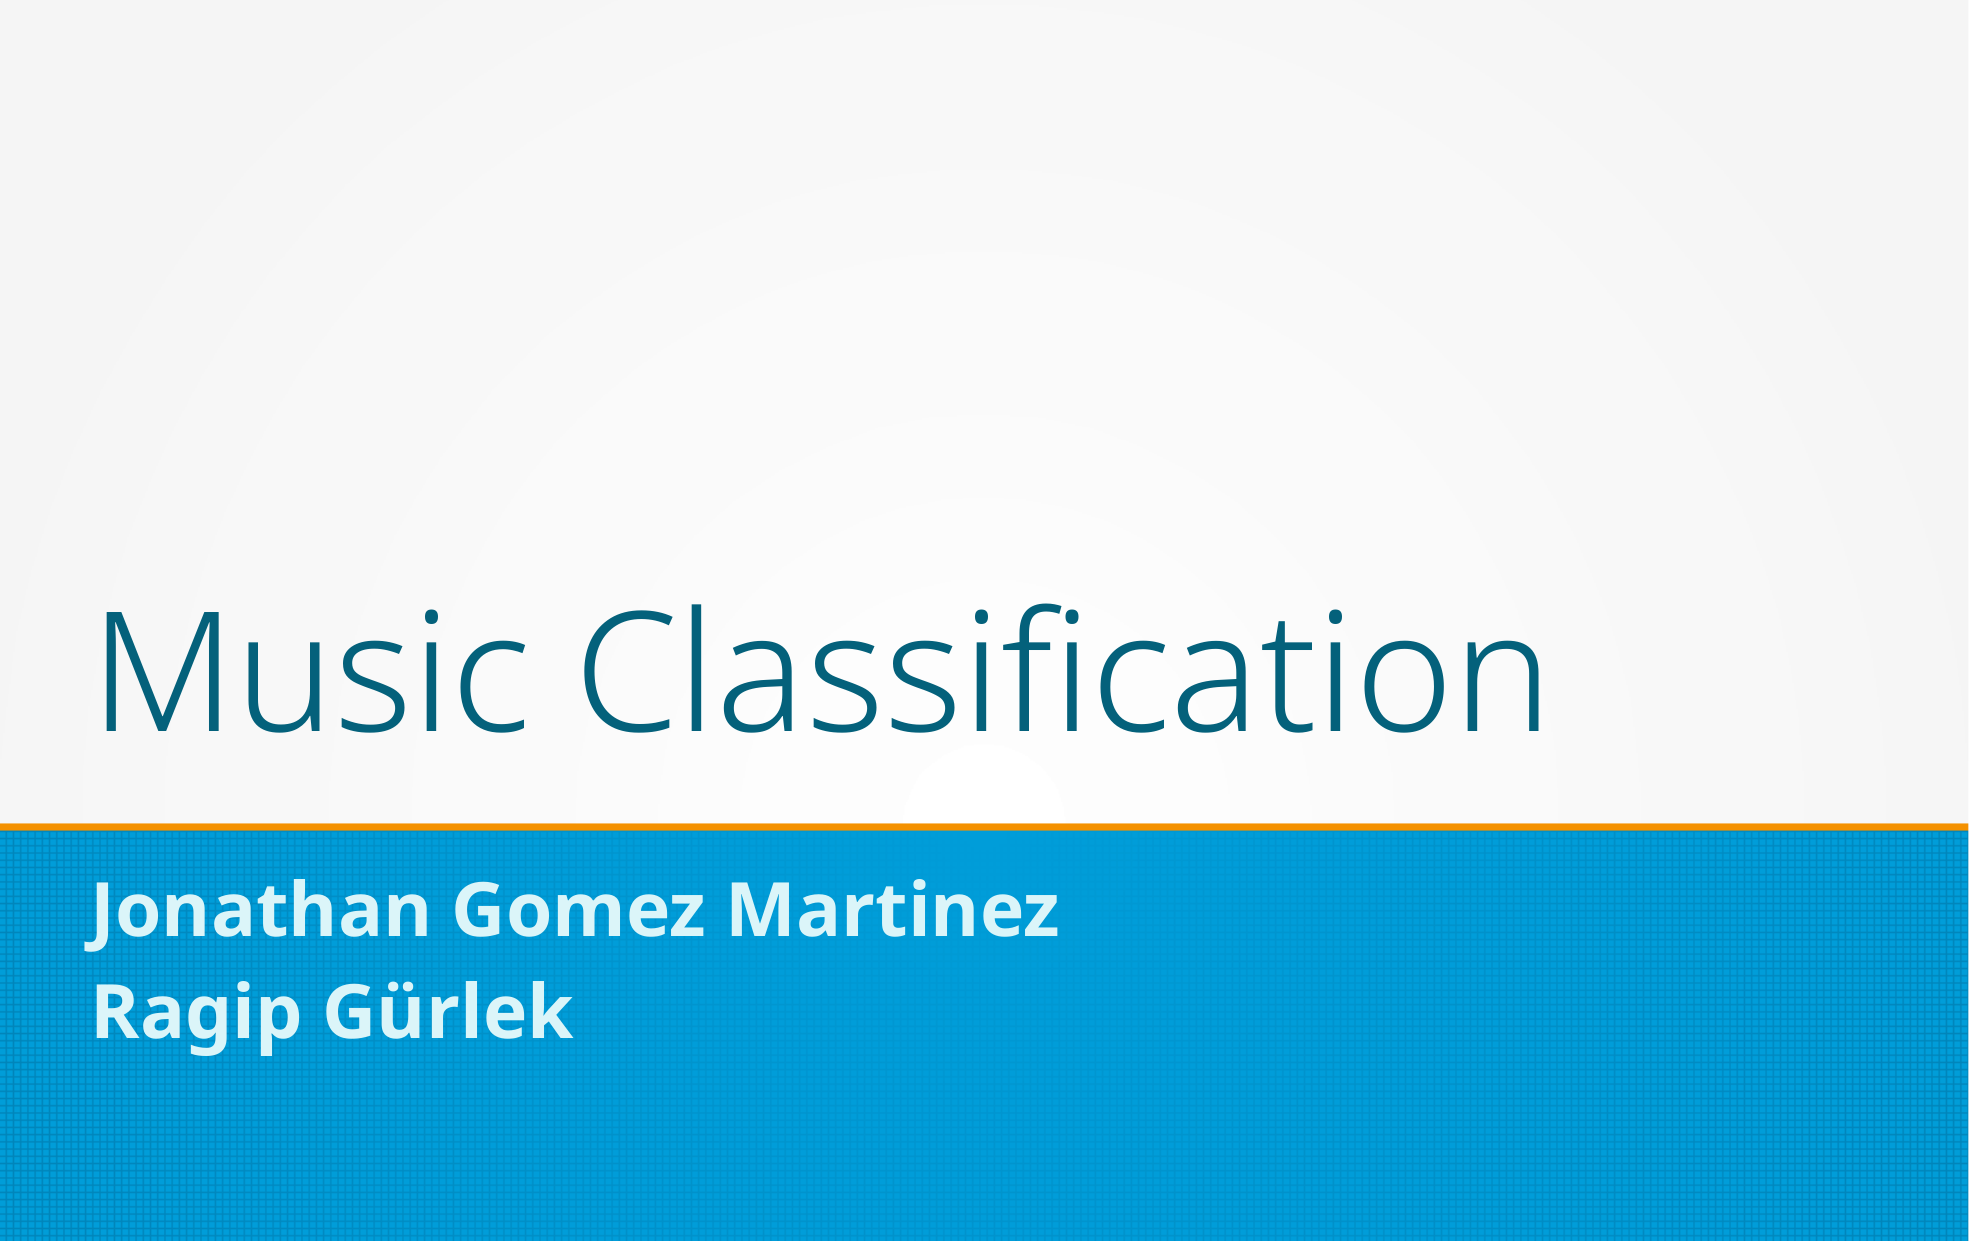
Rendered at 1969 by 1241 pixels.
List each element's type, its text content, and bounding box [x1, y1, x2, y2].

title Music Classification [90, 49, 1862, 781]
subtitle Jonathan Gomez Martinez Ragip Gürlek [90, 855, 1861, 1111]
picture [0, 0, 1969, 830]
